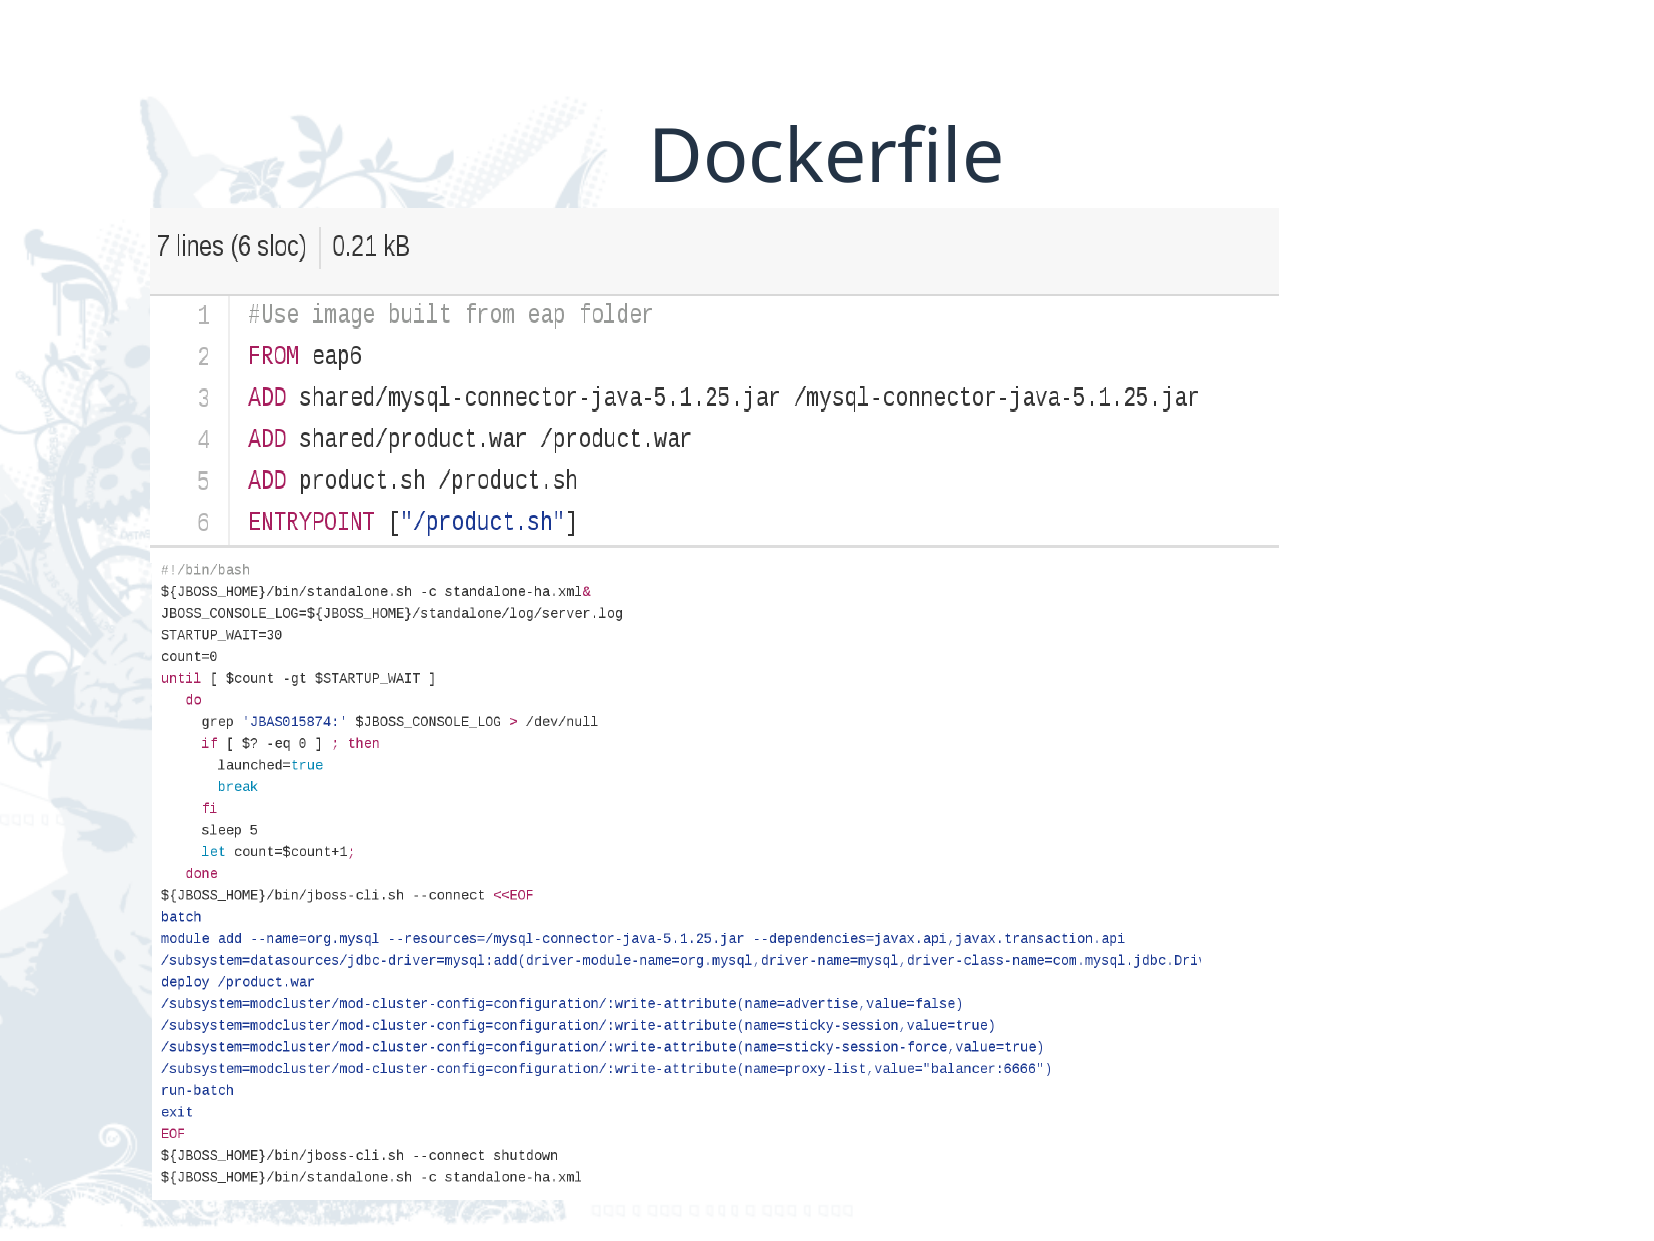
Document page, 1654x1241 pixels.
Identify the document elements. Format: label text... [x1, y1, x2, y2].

title Dockerfile [82, 49, 1571, 257]
picture [0, 0, 1654, 1241]
